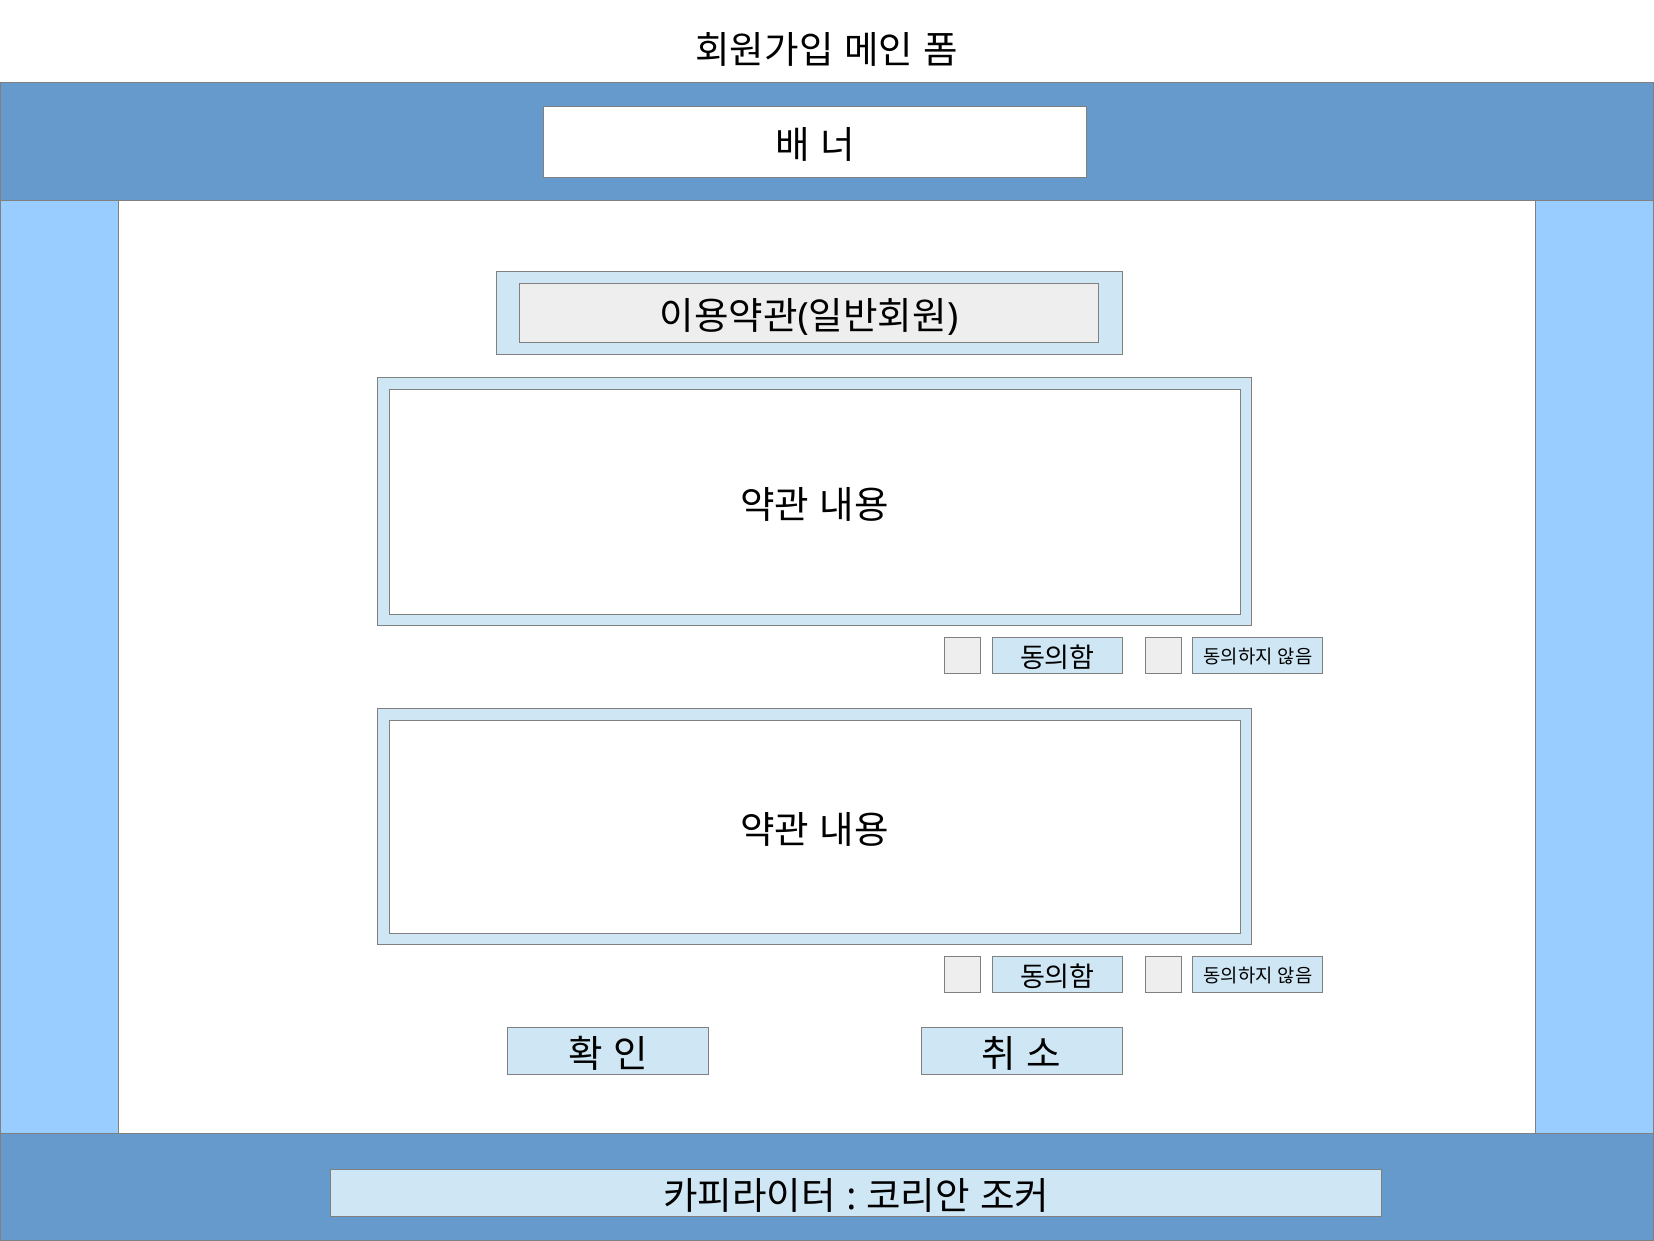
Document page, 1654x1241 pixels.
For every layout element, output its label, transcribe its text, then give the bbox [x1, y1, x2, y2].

text_box 회원가입 메인 폼 [602, 13, 1052, 71]
text_box 동의하지 않음 [1192, 637, 1323, 674]
text_box 배 너 [543, 106, 1087, 178]
text_box 약관 내용 [389, 389, 1241, 615]
text_box 카피라이터 : 코리안 조커 [330, 1169, 1382, 1217]
text_box 동의함 [992, 637, 1123, 674]
text_box 동의함 [992, 956, 1123, 993]
text_box 약관 내용 [389, 720, 1241, 934]
text_box 취 소 [921, 1027, 1123, 1075]
text_box 동의하지 않음 [1192, 956, 1323, 993]
text_box [0, 82, 1654, 1241]
text_box 이용약관(일반회원) [519, 283, 1099, 343]
text_box 확 인 [507, 1027, 709, 1075]
